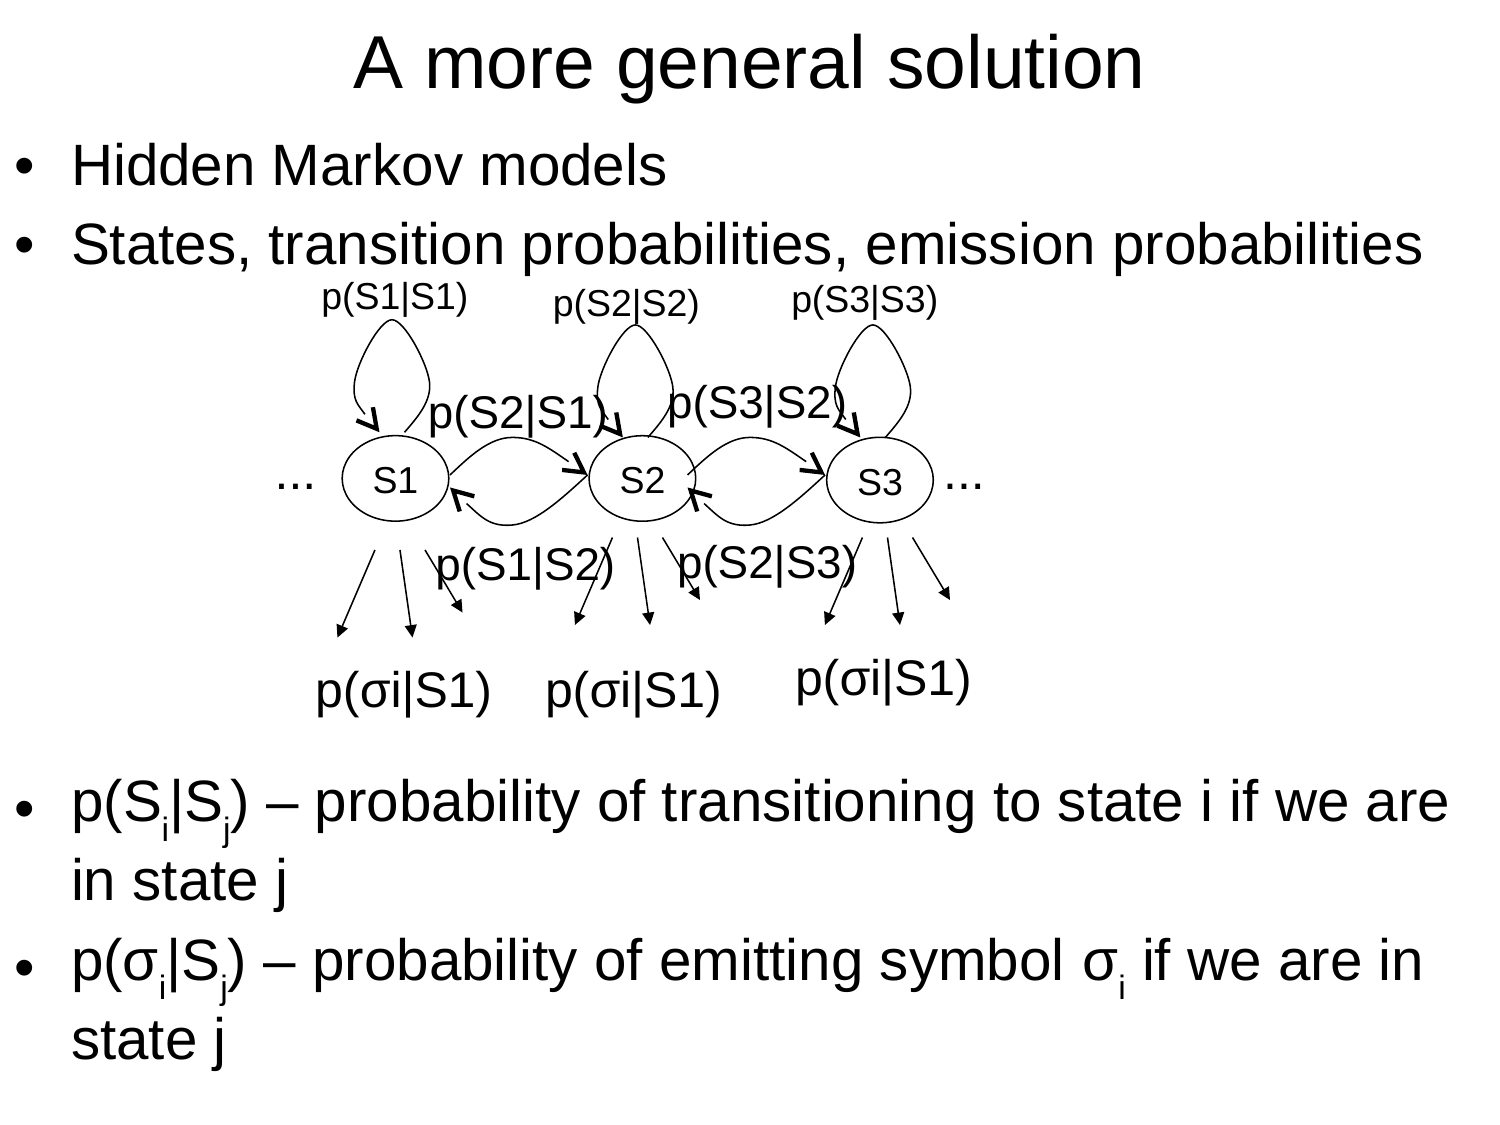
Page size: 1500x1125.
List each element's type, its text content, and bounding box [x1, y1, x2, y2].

text_box p(S1|S2) [420, 526, 631, 598]
text_box S3 [826, 437, 928, 523]
text_box S2 [589, 435, 696, 522]
text_box p(σi|S1) [530, 649, 737, 726]
text_box p(σi|S1) [780, 637, 987, 713]
text_box p(σi|S1) [300, 649, 508, 726]
text_box p(S3|S2) [652, 365, 862, 437]
title A more general solution [0, 12, 1500, 113]
text_box p(S2|S3) [662, 525, 873, 596]
text_box ... [259, 431, 332, 507]
text_box p(S3|S3) [776, 267, 954, 328]
text_box p(S2|S1) [413, 375, 623, 446]
text_box S1 [342, 435, 449, 522]
text_box p(S1|S1) [306, 264, 484, 325]
list Hidden Markov models States, transition probabilities, emission probabilities p(Si|Sj) – probability of transitioning to state i if we are in state j p(σi|Sj) – probability of emitting symbol σi if we are in state j [0, 124, 1500, 1125]
text_box p(S2|S2) [538, 271, 715, 332]
text_box ... [928, 431, 1001, 507]
